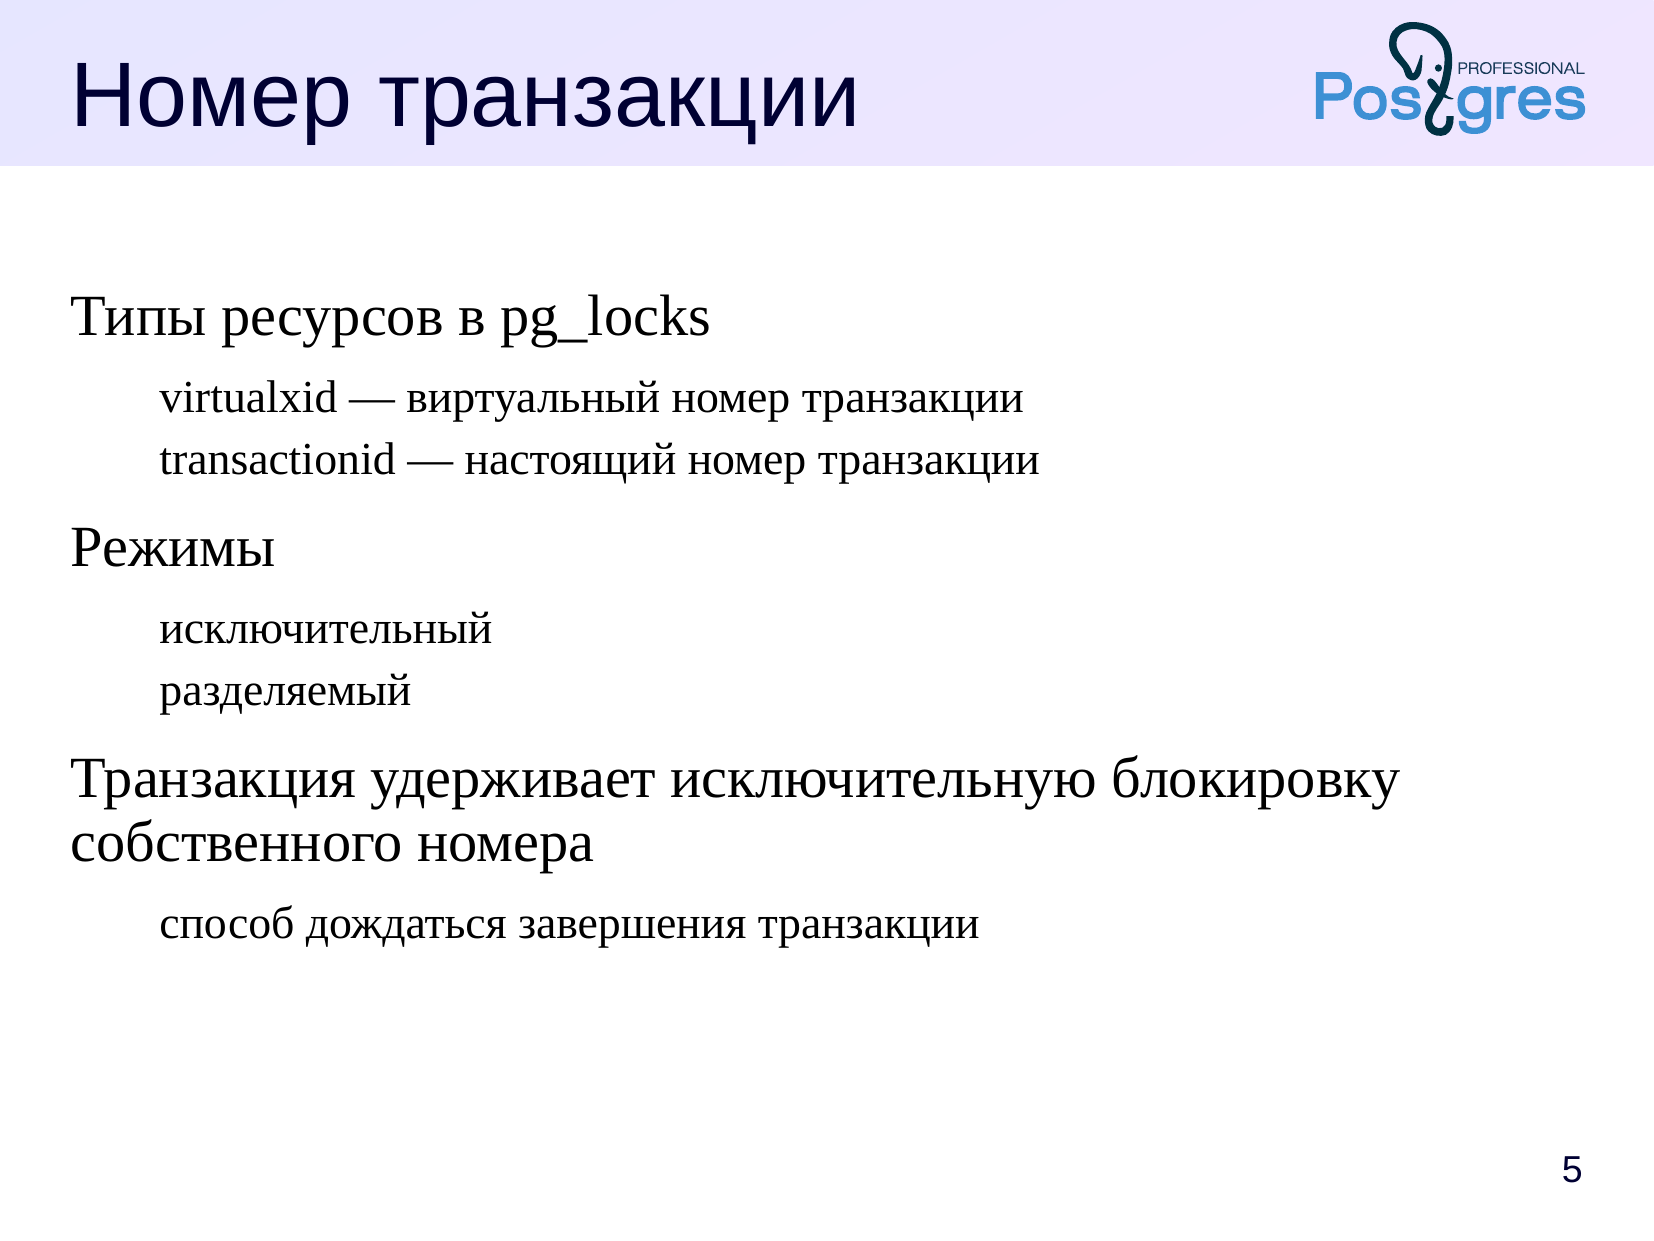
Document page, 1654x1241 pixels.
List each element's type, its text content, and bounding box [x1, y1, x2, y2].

list Типы ресурсов в pg_locks virtualxid — виртуальный номер транзакции transactionid — настоящий номер транзакции Режимы исключительный разделяемый Транзакция удерживает исключительную блокировку собственного номера способ дождаться завершения транзакции [70, 283, 1583, 1141]
title Номер транзакции [70, 43, 1241, 147]
